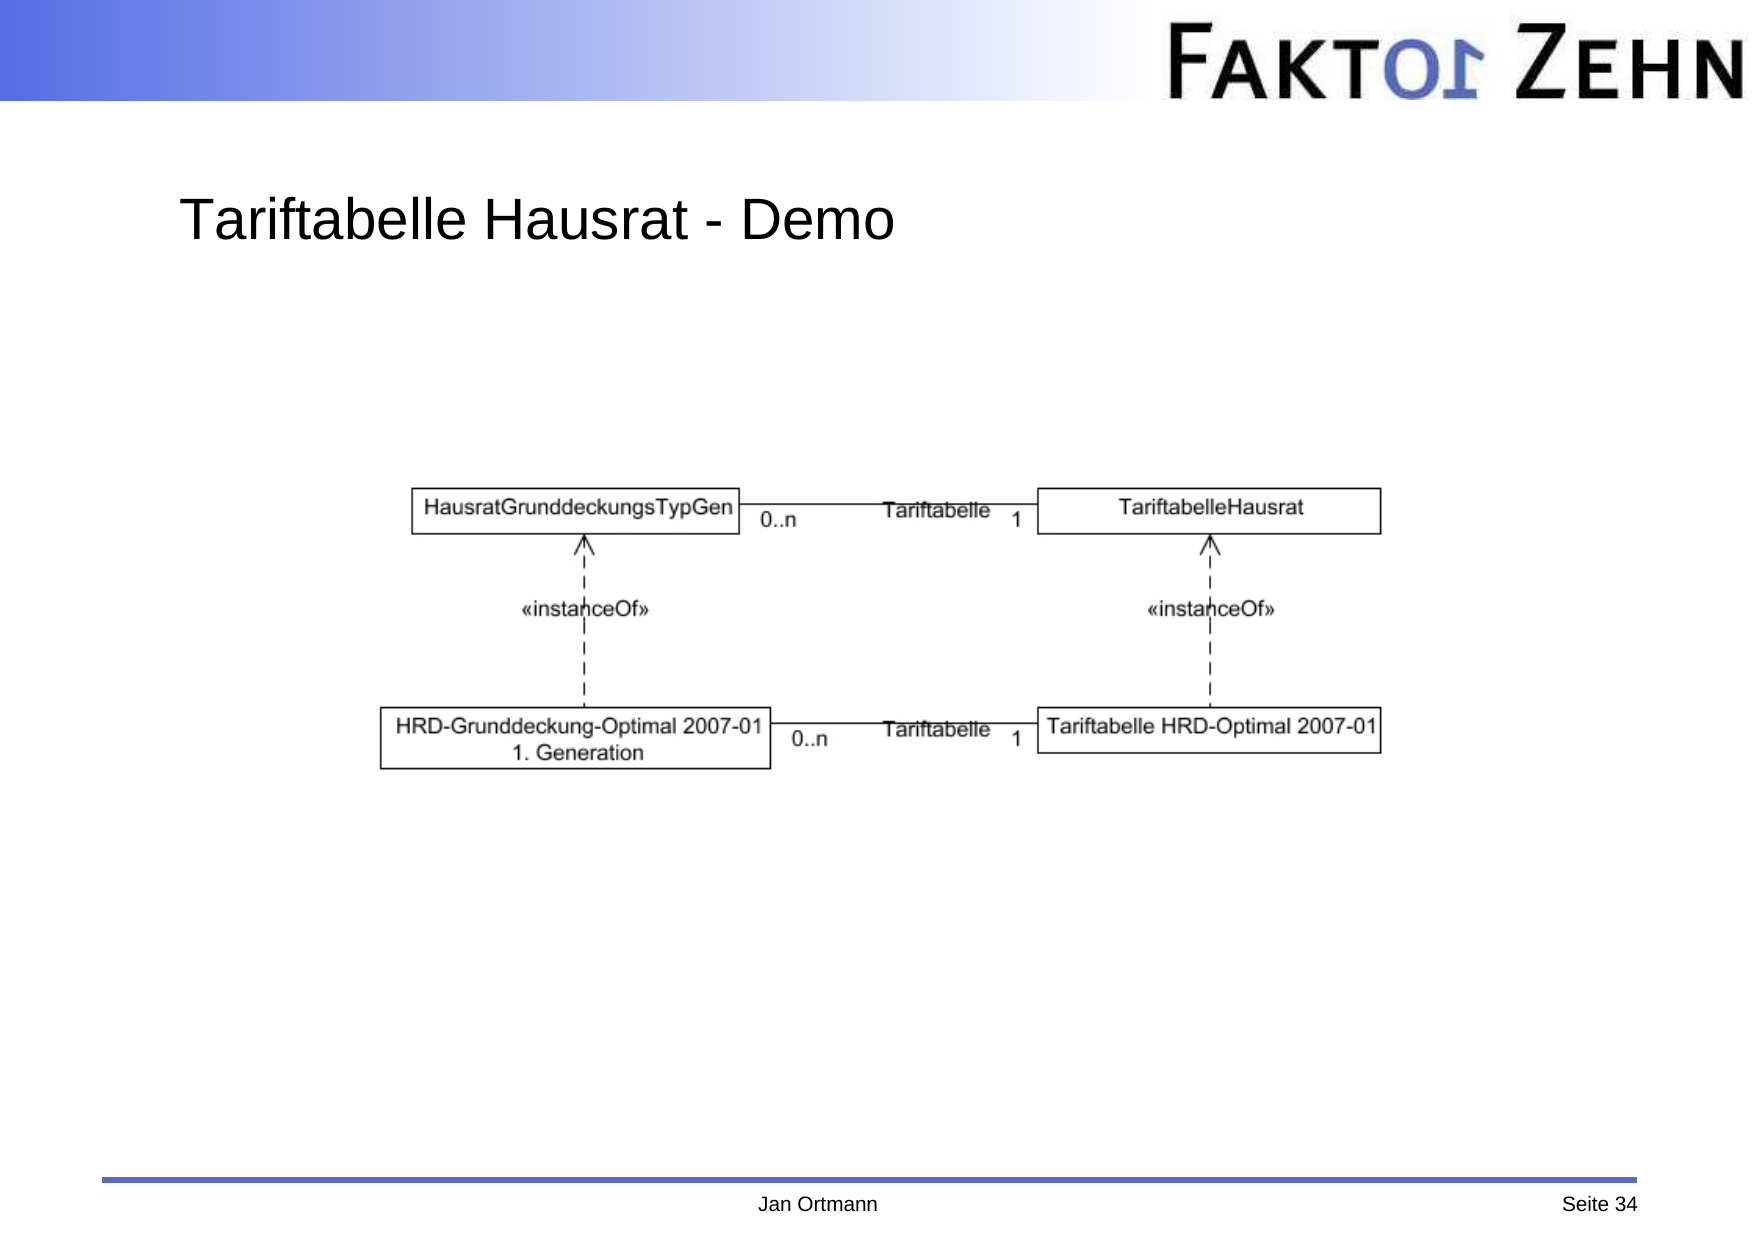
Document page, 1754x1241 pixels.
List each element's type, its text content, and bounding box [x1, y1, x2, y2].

title Tariftabelle Hausrat - Demo [179, 142, 1576, 296]
picture [349, 441, 1413, 801]
picture [1162, 7, 1752, 100]
